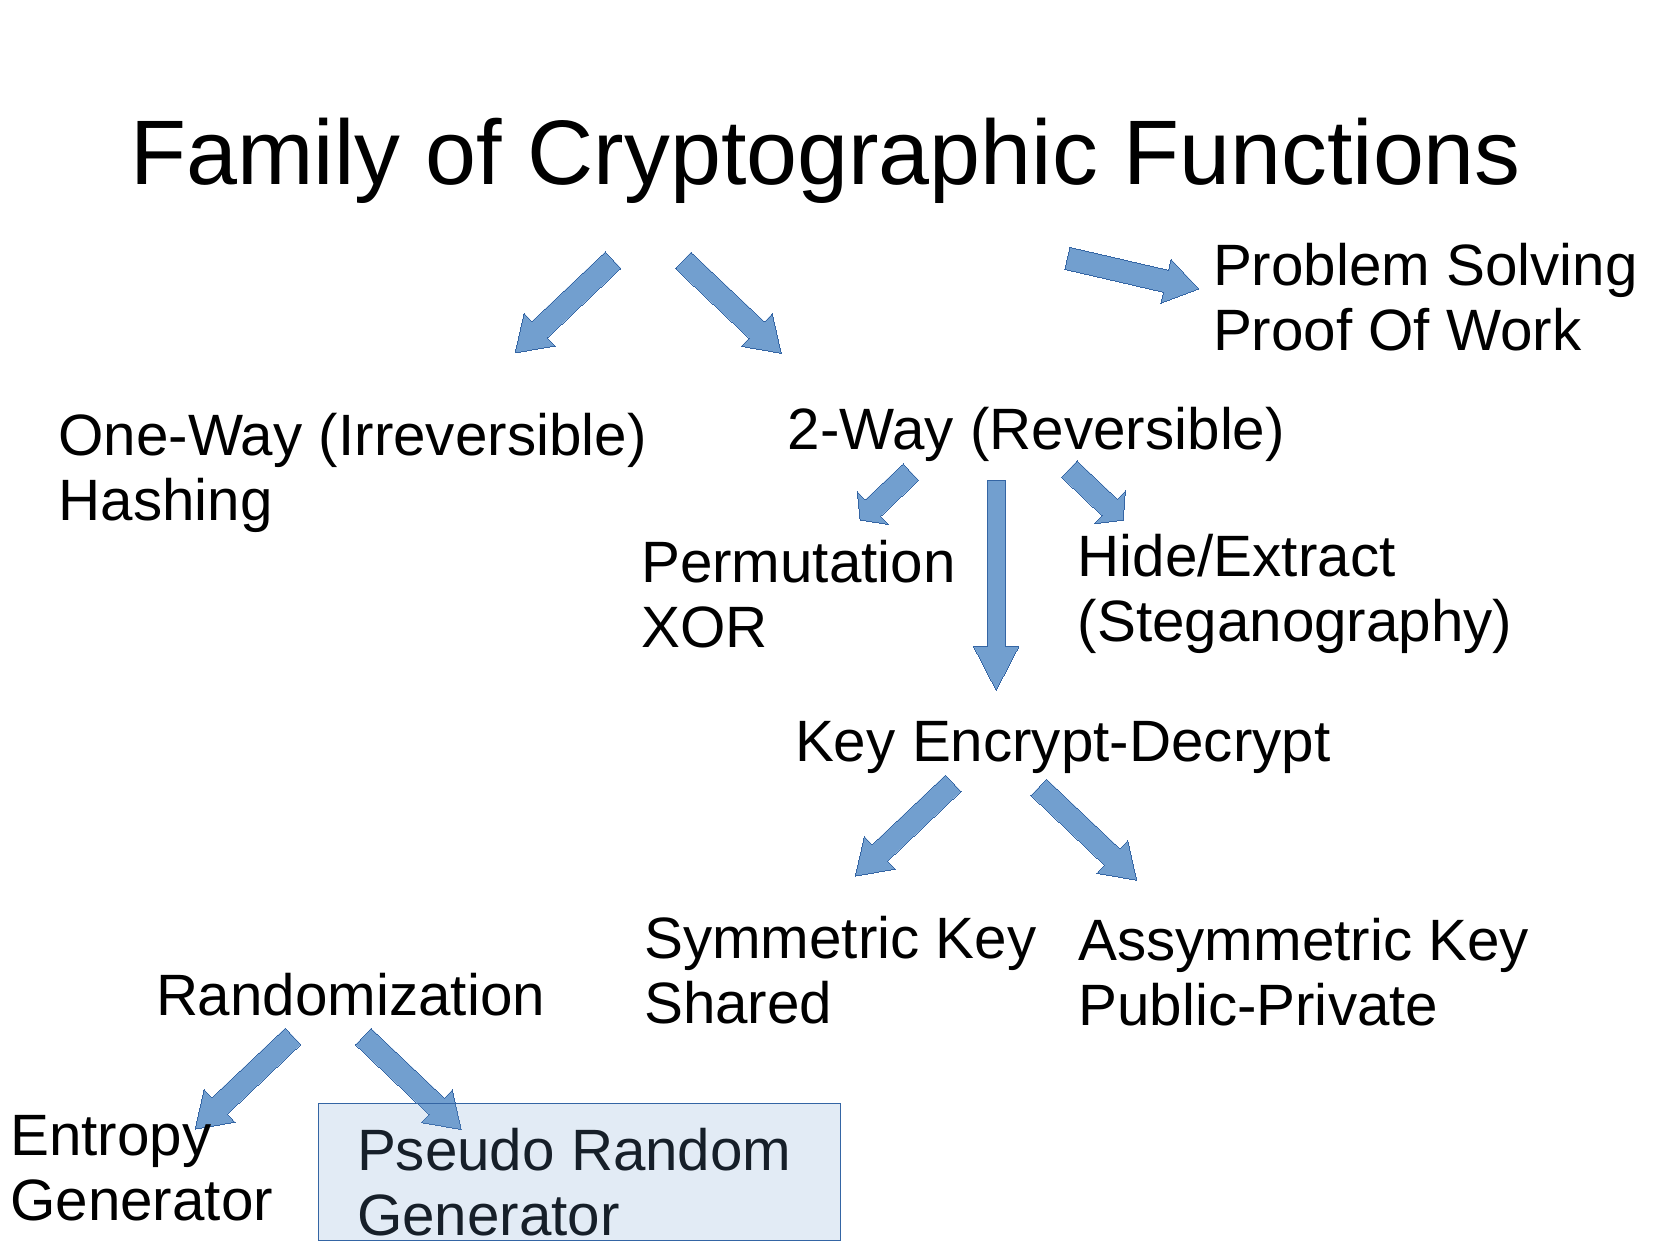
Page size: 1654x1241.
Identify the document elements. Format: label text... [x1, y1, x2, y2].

text_box [675, 252, 782, 354]
text_box [855, 782, 962, 877]
text_box Entropy Generator [0, 1095, 289, 1241]
text_box [515, 251, 621, 353]
text_box Hide/Extract (Steganography) [1063, 516, 1528, 662]
text_box [1064, 247, 1198, 304]
text_box One-Way (Irreversible) Hashing [43, 395, 662, 541]
text_box Randomization [141, 955, 561, 1036]
text_box [973, 480, 1019, 691]
text_box Assymmetric Key Public-Private [1063, 900, 1545, 1045]
text_box Problem Solving Proof Of Work [1198, 225, 1654, 370]
text_box [857, 463, 919, 525]
text_box 2-Way (Reversible) [772, 389, 1300, 470]
text_box [1061, 460, 1126, 524]
text_box Permutation XOR [626, 522, 972, 668]
text_box Key Encrypt-Decrypt [780, 701, 1346, 782]
text_box Symmetric Key Shared [629, 898, 1053, 1044]
text_box [202, 1089, 210, 1095]
title Family of Cryptographic Functions [82, 49, 1571, 257]
text_box [214, 1028, 301, 1095]
text_box [1030, 782, 1137, 881]
text_box [318, 1028, 841, 1241]
